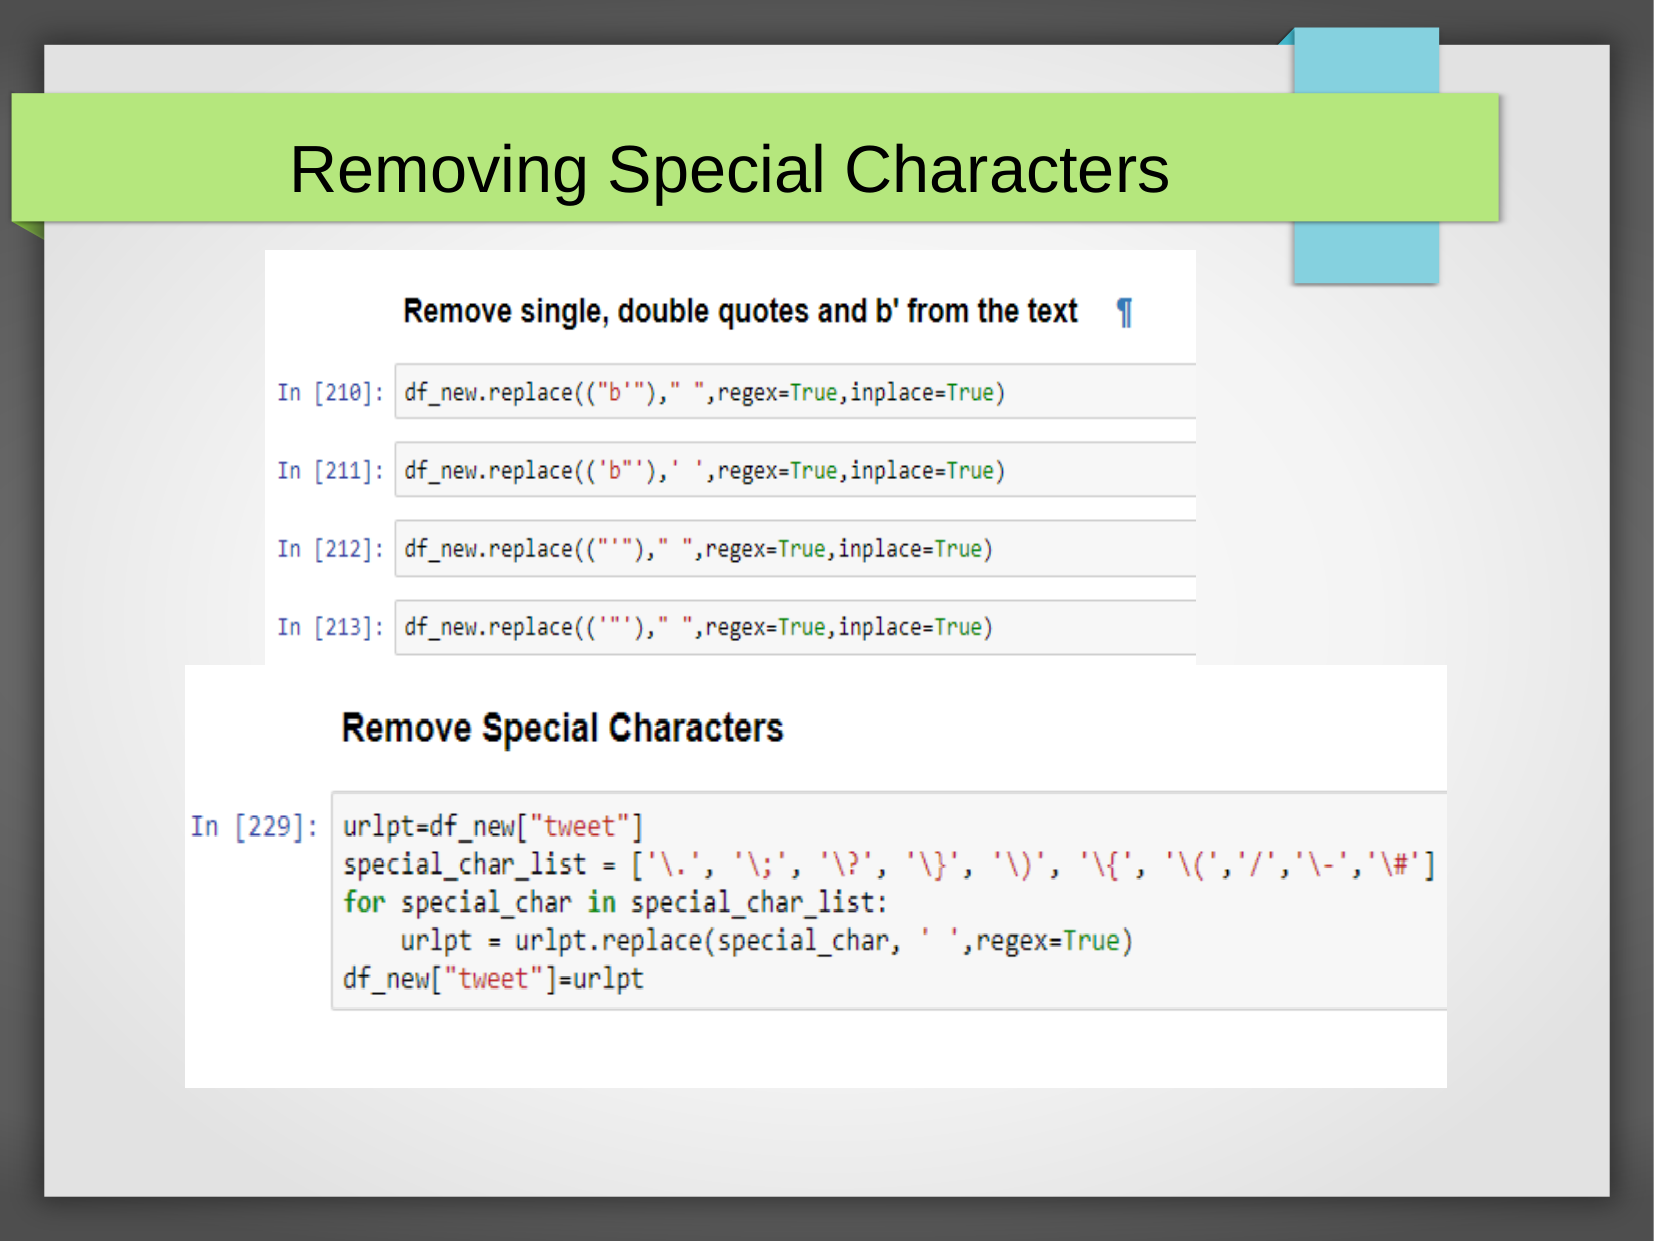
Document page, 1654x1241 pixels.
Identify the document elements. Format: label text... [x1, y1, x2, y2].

picture [185, 250, 1447, 1088]
title Removing Special Characters [39, 69, 1422, 207]
